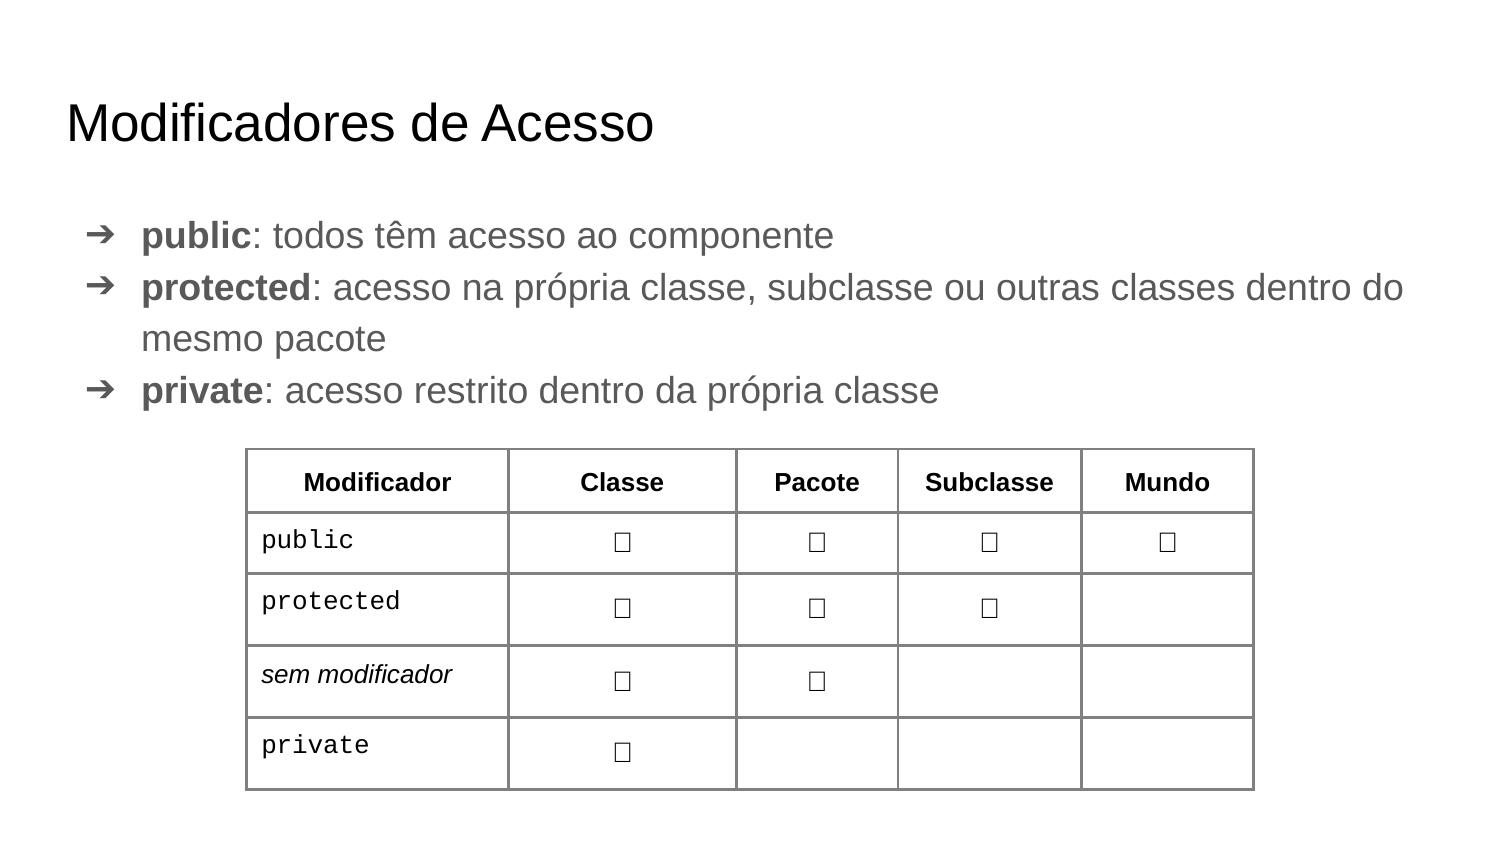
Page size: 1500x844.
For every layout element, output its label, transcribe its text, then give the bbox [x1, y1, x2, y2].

table_cell ✅ [899, 575, 1080, 644]
table_cell ✅ [510, 647, 735, 716]
table_cell [899, 719, 1080, 788]
table_cell ✅ [1083, 514, 1252, 572]
table_cell ✅ [738, 647, 897, 716]
table_header Modificador [248, 450, 507, 511]
table_header Classe [510, 450, 735, 511]
table_header Subclasse [899, 450, 1080, 511]
table_cell [738, 719, 897, 788]
table_cell [899, 647, 1080, 716]
title Modificadores de Acesso [51, 72, 1449, 167]
table_cell [1083, 647, 1252, 716]
table_cell ✅ [510, 575, 735, 644]
table_cell ✅ [738, 514, 897, 572]
list public: todos têm acesso ao componente protected: acesso na própria classe, subclasse ou outras classes dentro do mesmo pacote private: acesso restrito dentro da própria classe [51, 189, 1449, 750]
table_cell ✅ [738, 575, 897, 644]
table_cell ✅ [899, 514, 1080, 572]
table_cell ✅ [510, 514, 735, 572]
table_cell [1083, 719, 1252, 788]
table_cell ✅ [510, 719, 735, 788]
table_cell protected [248, 575, 507, 644]
table_header Pacote [738, 450, 897, 511]
table_cell [1083, 575, 1252, 644]
table_header Mundo [1083, 450, 1252, 511]
table_cell private [248, 719, 507, 788]
table_cell sem modificador [248, 647, 507, 716]
table_cell public [248, 514, 507, 572]
